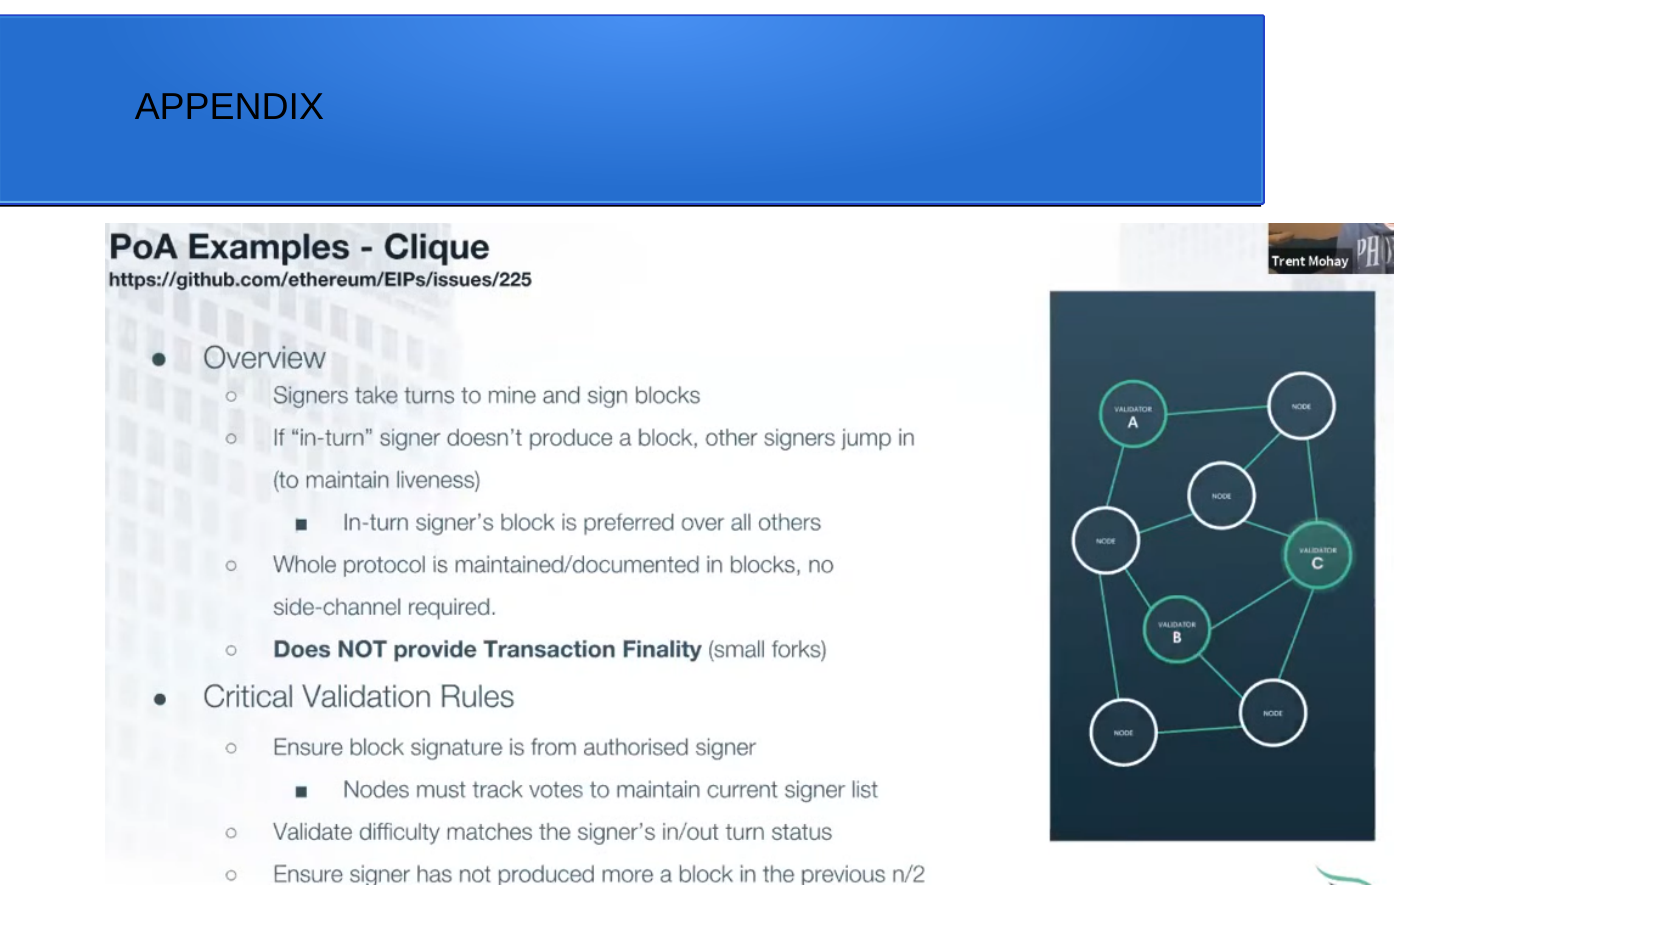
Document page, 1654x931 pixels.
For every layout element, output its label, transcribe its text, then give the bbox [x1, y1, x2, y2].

picture [105, 223, 1394, 886]
text_box APPENDIX [120, 78, 552, 181]
